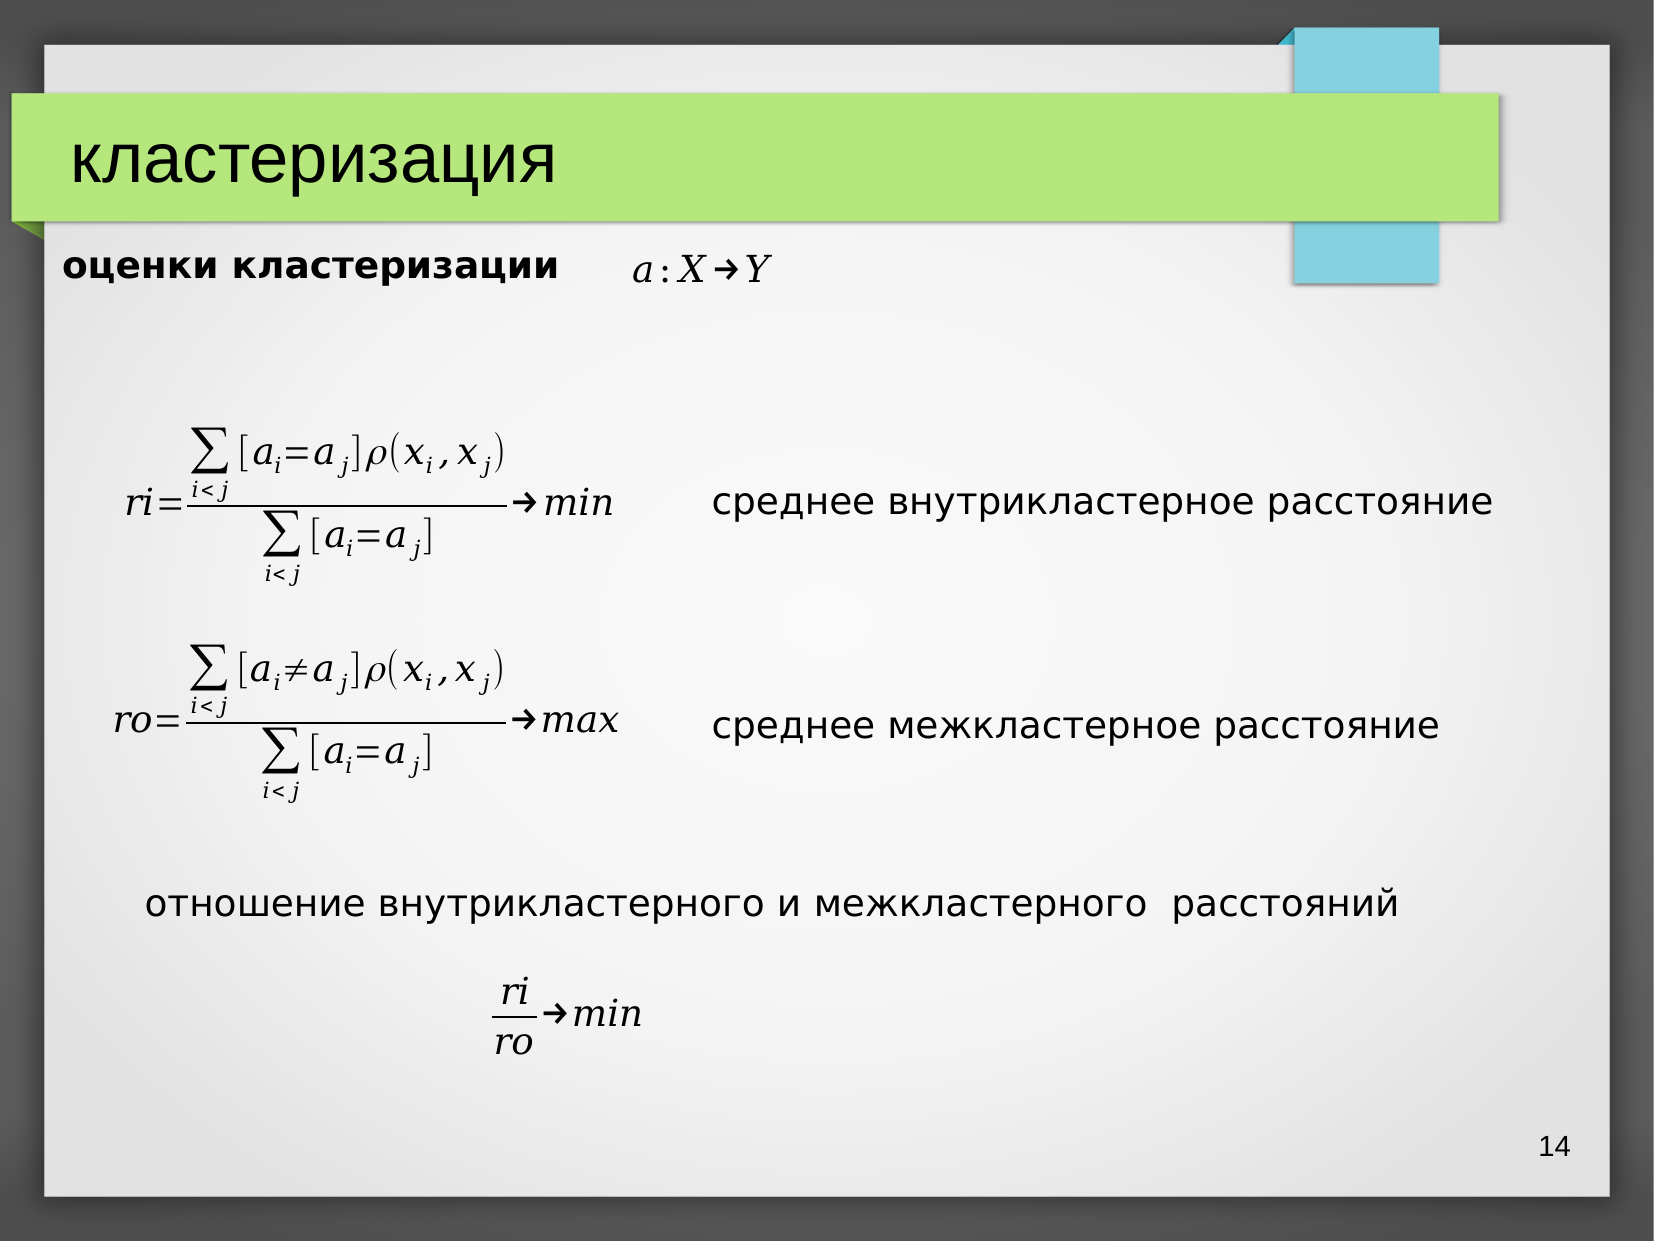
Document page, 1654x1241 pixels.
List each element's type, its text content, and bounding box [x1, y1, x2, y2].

picture [0, 0, 1654, 1241]
text_box среднее внутрикластерное расстояние [696, 472, 1509, 531]
text_box отношение внутрикластерного и межкластерного расстояний [129, 874, 1415, 933]
text_box оценки кластеризации [47, 236, 603, 308]
text_box среднее межкластерное расстояние [696, 696, 1456, 756]
chart [625, 248, 780, 292]
chart [106, 642, 628, 804]
chart [118, 425, 620, 587]
chart [484, 970, 650, 1063]
title кластеризация [70, 118, 1205, 199]
